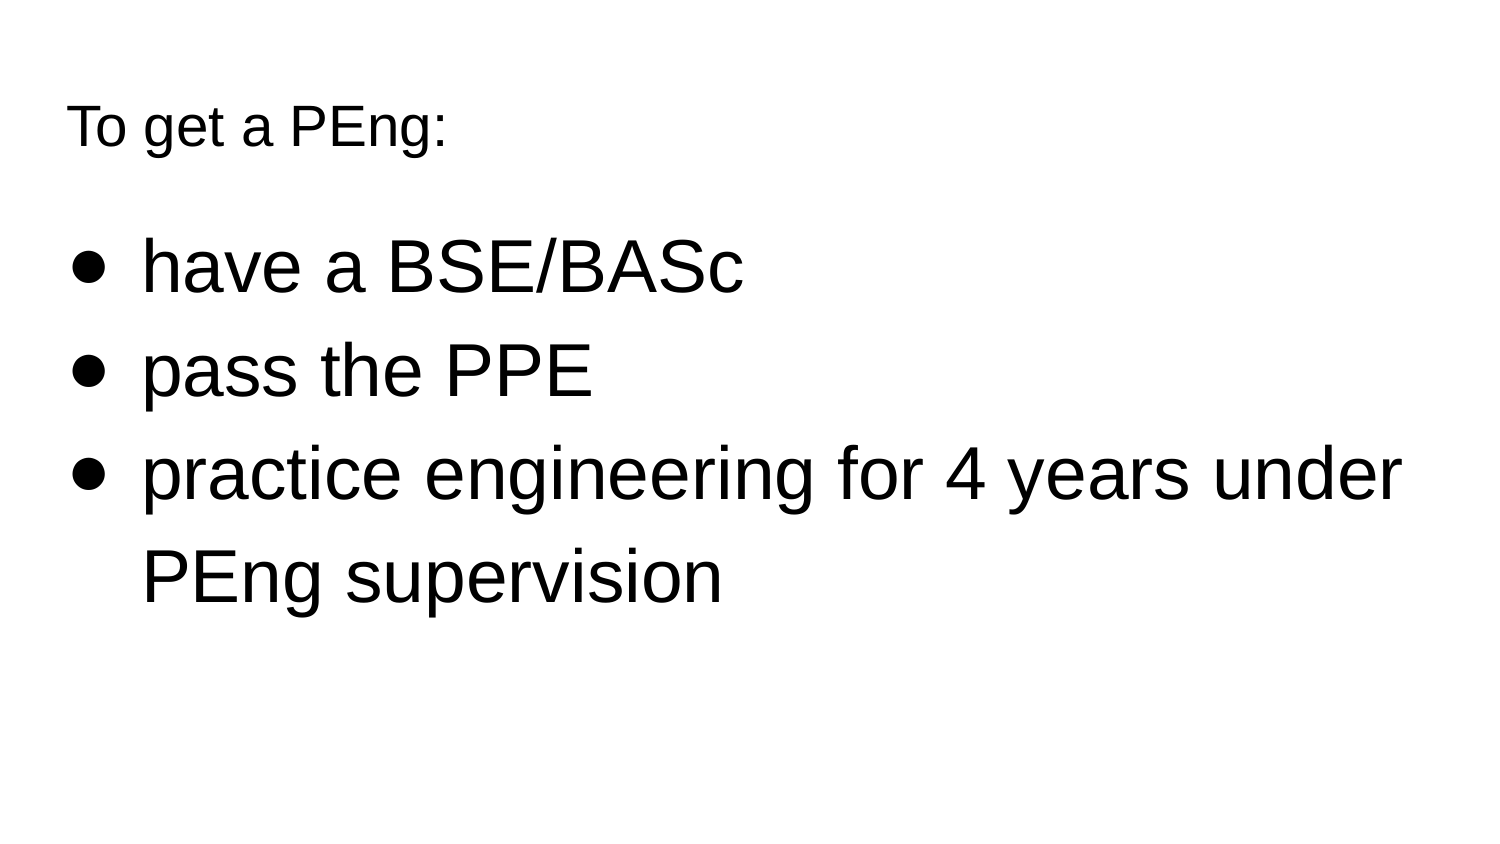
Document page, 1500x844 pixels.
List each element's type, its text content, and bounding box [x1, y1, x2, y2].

title To get a PEng: [51, 72, 1449, 167]
list have a BSE/BASc pass the PPE practice engineering for 4 years under PEng supervision [51, 189, 1449, 750]
